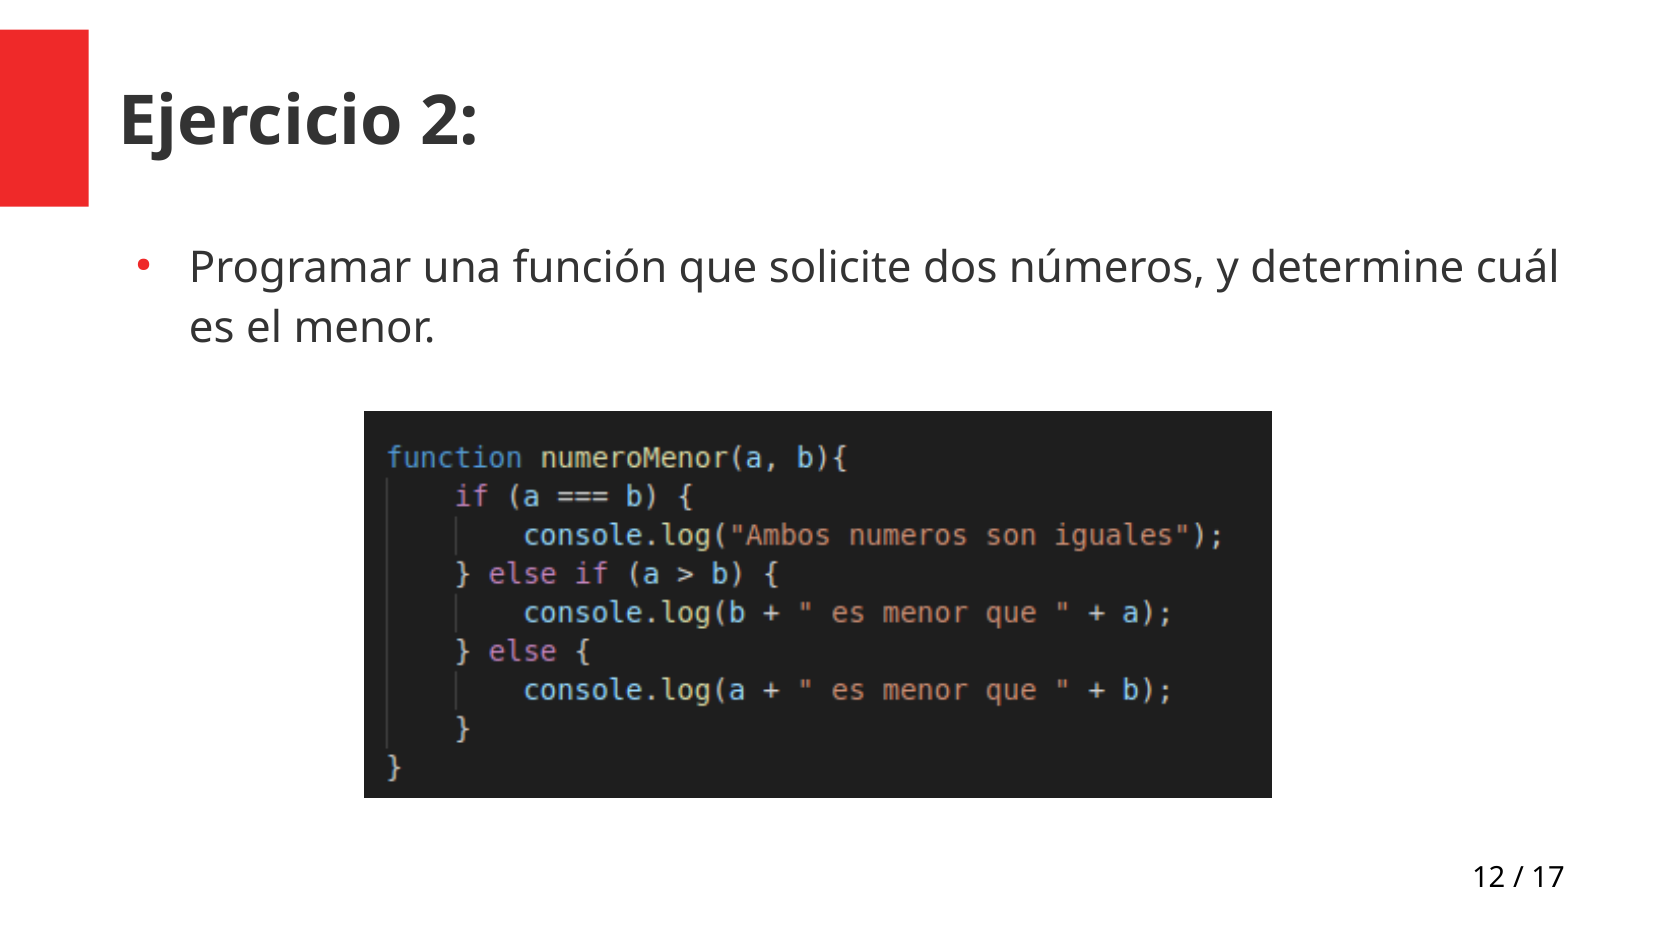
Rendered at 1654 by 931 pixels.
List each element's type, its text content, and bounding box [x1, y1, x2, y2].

list Programar una función que solicite dos números, y determine cuál es el menor. [118, 236, 1595, 798]
title Ejercicio 2: [118, 29, 1595, 207]
picture [364, 411, 1272, 798]
